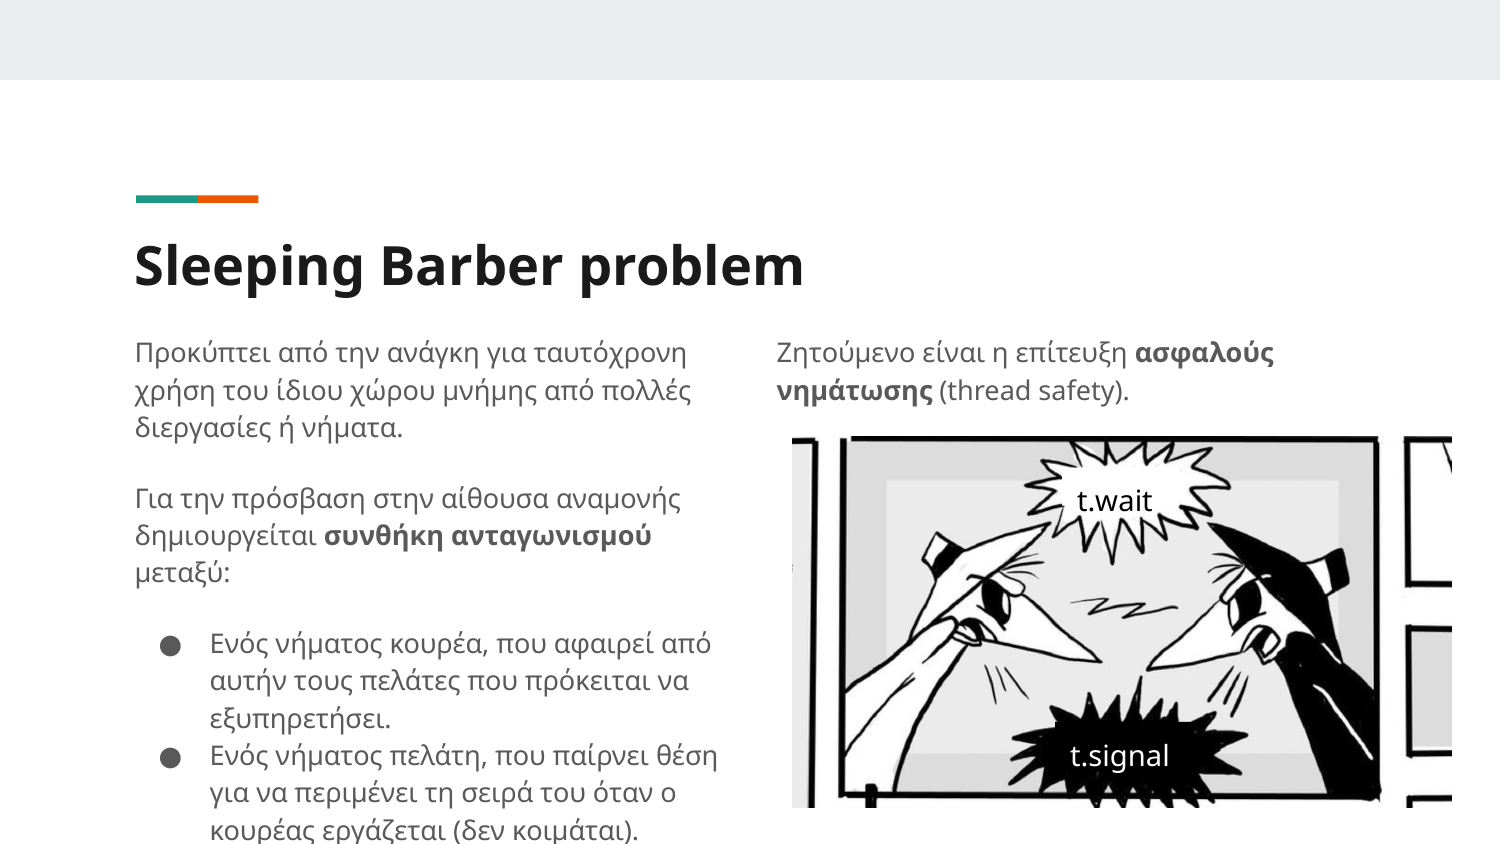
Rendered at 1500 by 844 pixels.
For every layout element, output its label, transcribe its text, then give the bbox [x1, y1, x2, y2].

picture [792, 436, 1452, 808]
title Sleeping Barber problem [119, 216, 1381, 305]
list Ζητούμενο είναι η επίτευξη ασφαλούς νημάτωσης (thread safety). [761, 316, 1381, 687]
text_box t.signal [1055, 721, 1194, 772]
text_box t.wait [1062, 467, 1179, 506]
list Προκύπτει από την ανάγκη για ταυτόχρονη χρήση του ίδιου χώρου μνήμης από πολλές διεργασίες ή νήματα. Για την πρόσβαση στην αίθουσα αναμονής δημιουργείται συνθήκη ανταγωνισμού μεταξύ: Ενός νήματος κουρέα, που αφαιρεί από αυτήν τους πελάτες που πρόκειται να εξυπηρετήσει. Ενός νήματος πελάτη, που παίρνει θέση για να περιμένει τη σειρά του όταν ο κουρέας εργάζεται (δεν κοιμάται). [119, 316, 739, 687]
